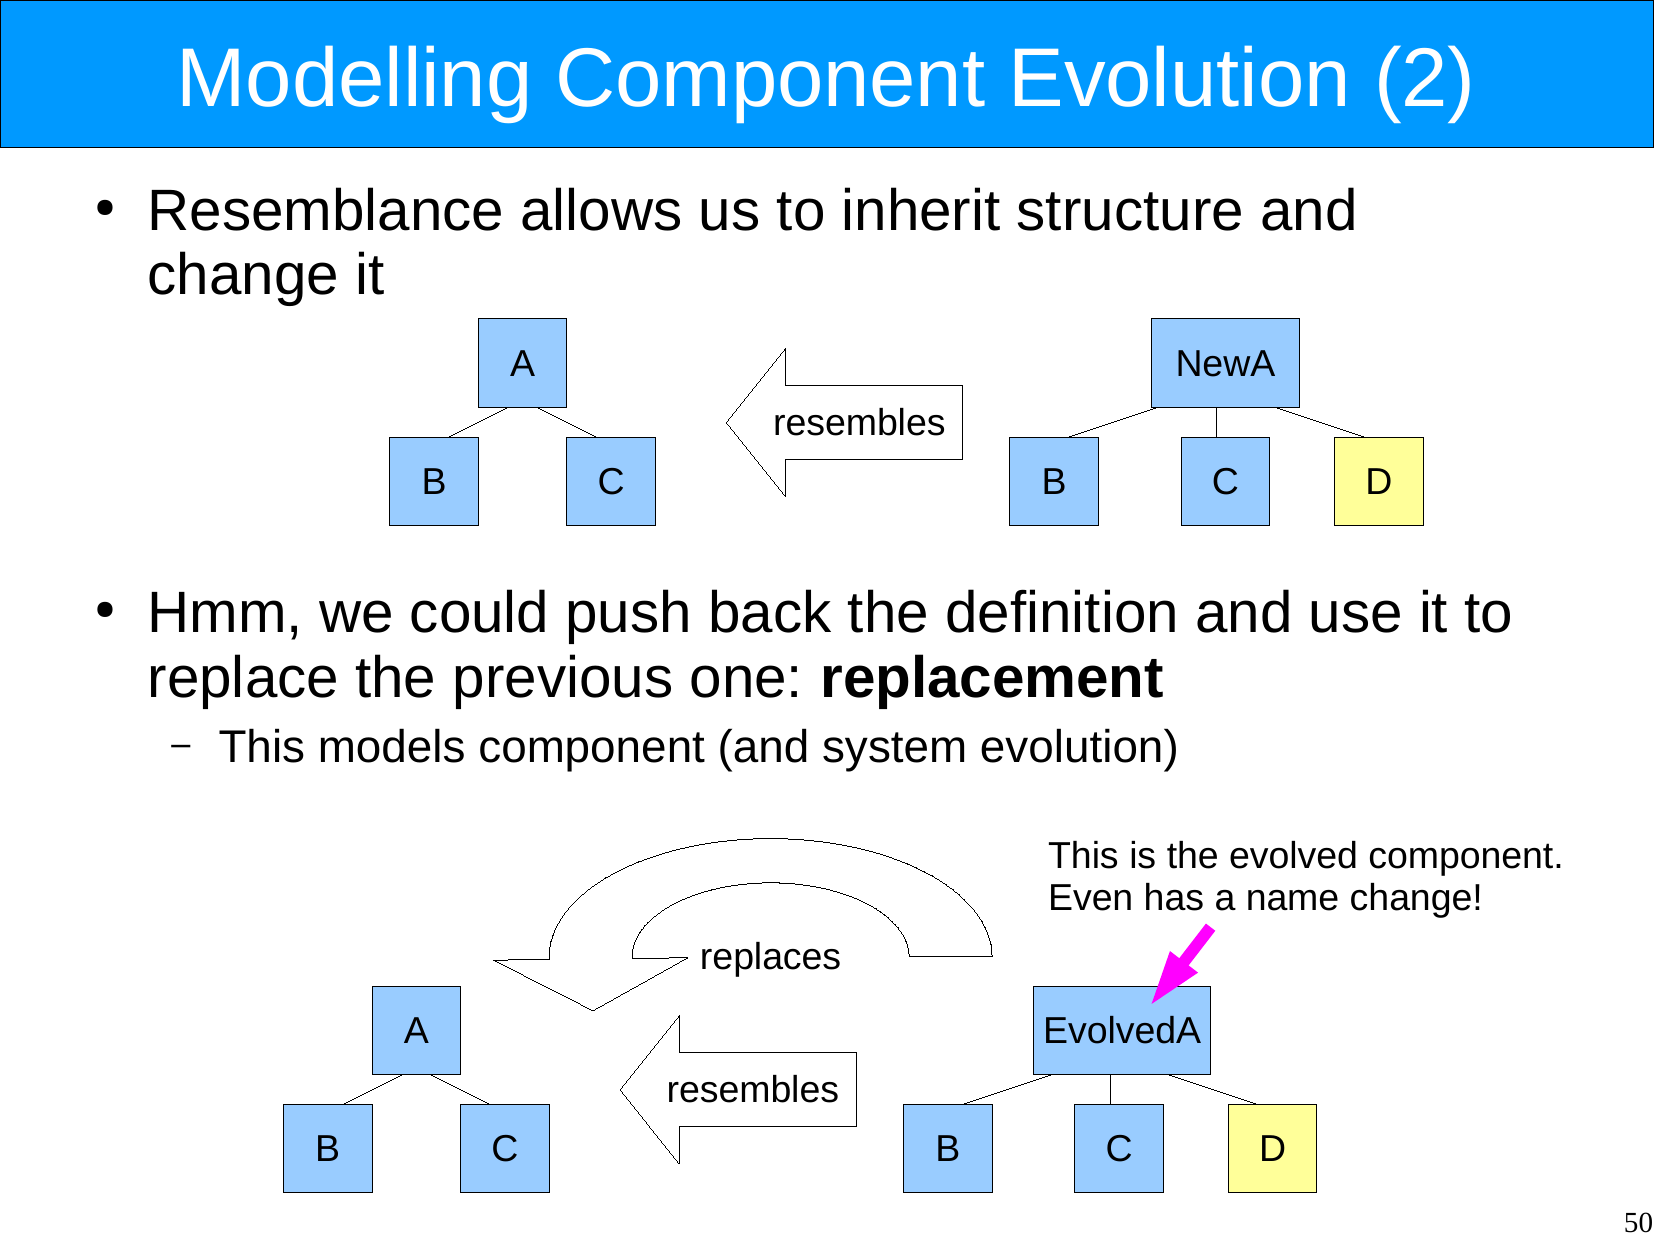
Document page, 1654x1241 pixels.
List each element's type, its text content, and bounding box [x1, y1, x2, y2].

text_box B [389, 437, 479, 526]
text_box replaces [493, 838, 993, 1011]
list Resemblance allows us to inherit structure and change it Hmm, we could push back the definition and use it to replace the previous one: replacement This models component (and system evolution) [76, 177, 1565, 1196]
text_box B [283, 1104, 373, 1193]
text_box A [478, 318, 567, 408]
text_box C [460, 1104, 550, 1193]
text_box NewA [1151, 318, 1300, 408]
text_box This is the evolved component. Even has a name change! [1033, 826, 1580, 926]
text_box C [1074, 1104, 1164, 1193]
text_box C [566, 437, 656, 526]
text_box A [372, 986, 461, 1075]
text_box EvolvedA [1033, 986, 1211, 1075]
title Modelling Component Evolution (2) [82, 13, 1571, 142]
text_box B [903, 1104, 993, 1193]
text_box C [1181, 437, 1270, 526]
text_box D [1334, 437, 1424, 526]
text_box resembles [620, 1015, 857, 1164]
text_box D [1228, 1104, 1317, 1193]
text_box B [1009, 437, 1099, 526]
text_box resembles [726, 348, 963, 497]
